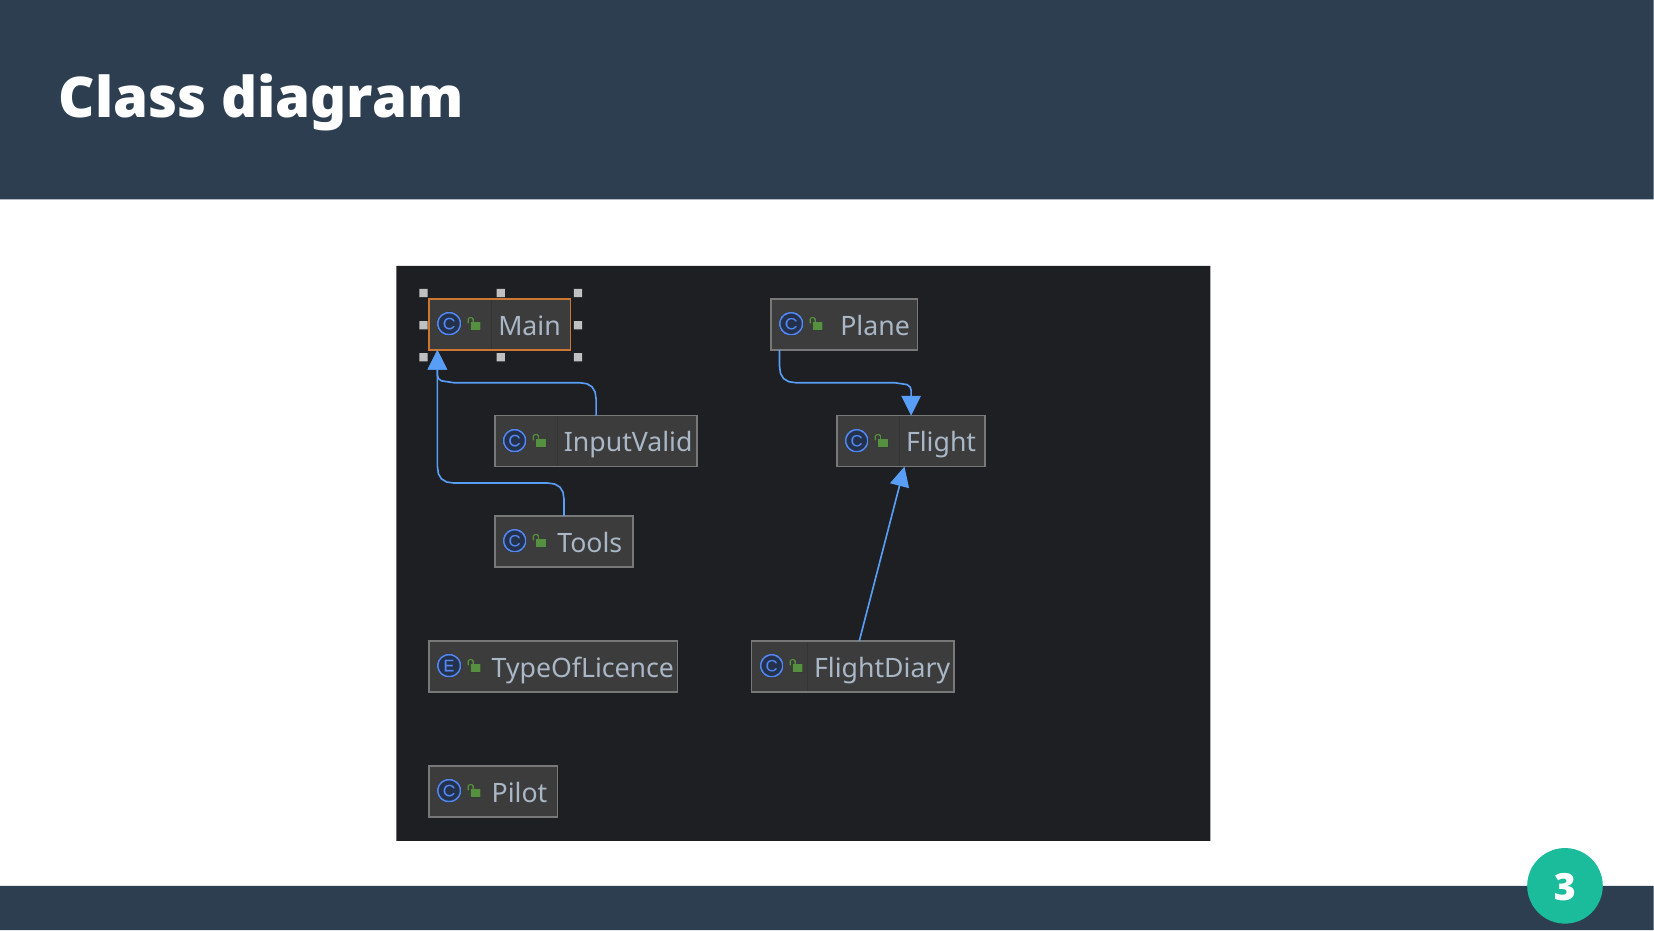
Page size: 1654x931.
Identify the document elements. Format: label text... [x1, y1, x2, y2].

title Class diagram [59, 37, 1595, 156]
picture [396, 265, 1211, 841]
